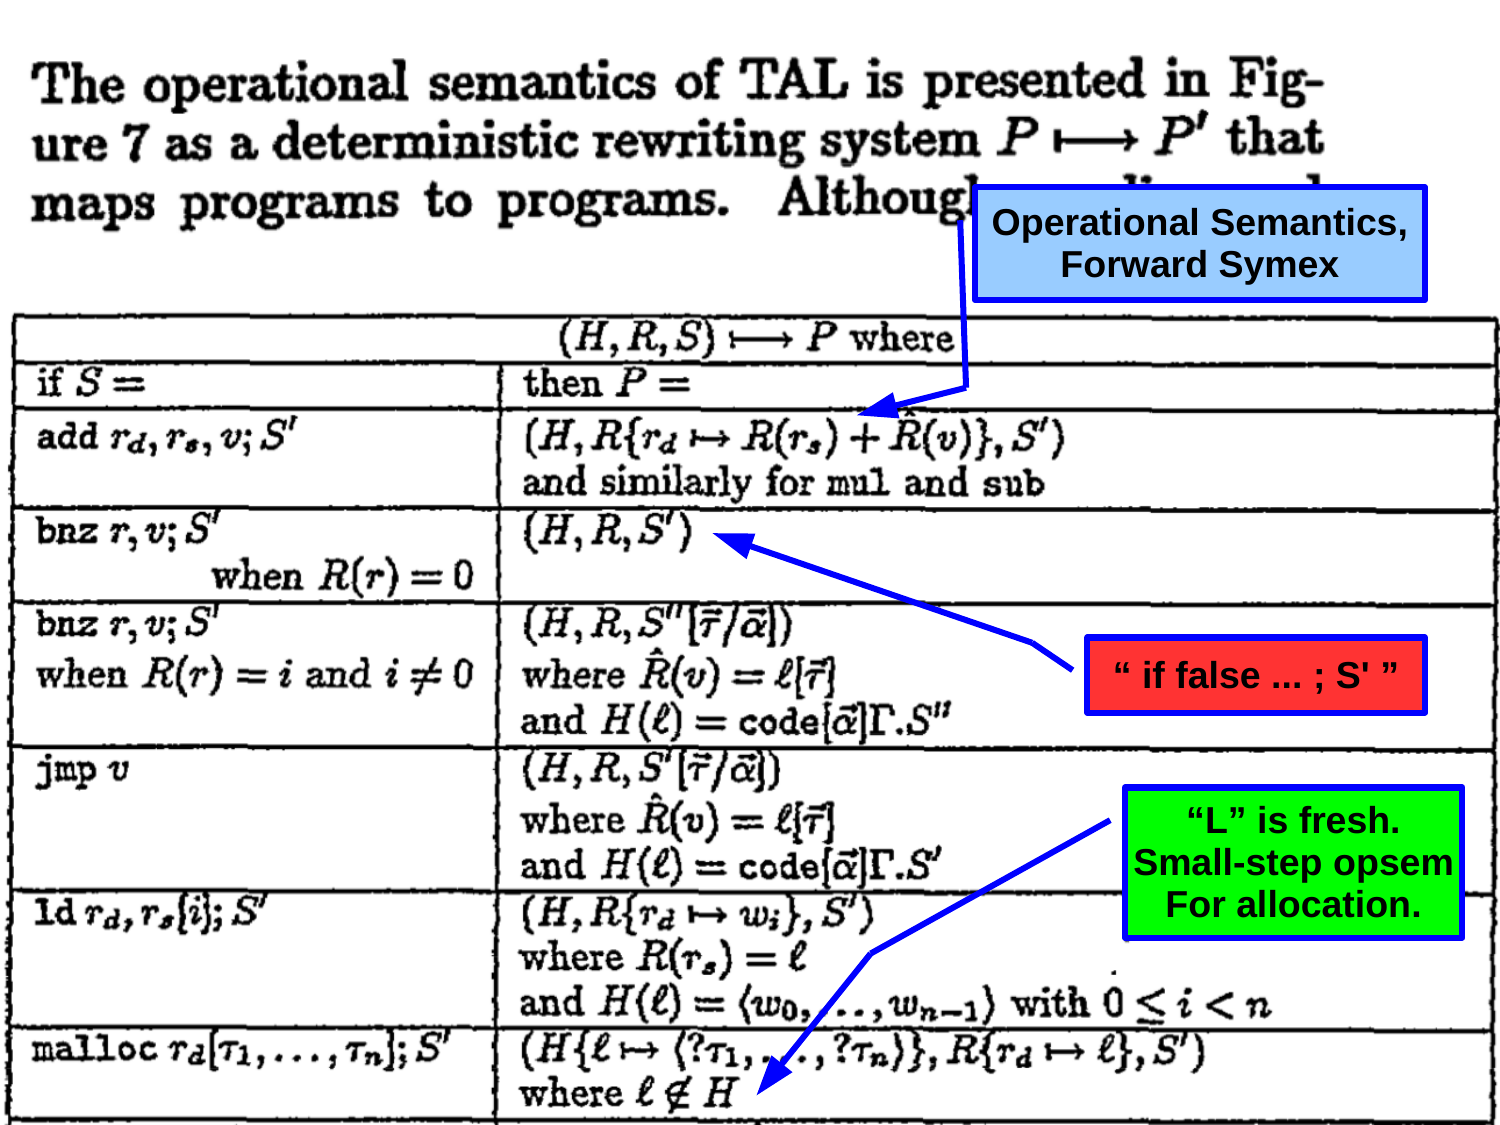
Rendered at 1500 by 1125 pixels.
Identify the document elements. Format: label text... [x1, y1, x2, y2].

text_box “ if false ... ; S' ” [1087, 638, 1425, 713]
picture [9, 37, 1351, 234]
text_box “L” is fresh. Small-step opsem For allocation. [1125, 788, 1462, 938]
text_box Operational Semantics, Forward Symex [975, 187, 1425, 300]
picture [0, 299, 1500, 1125]
